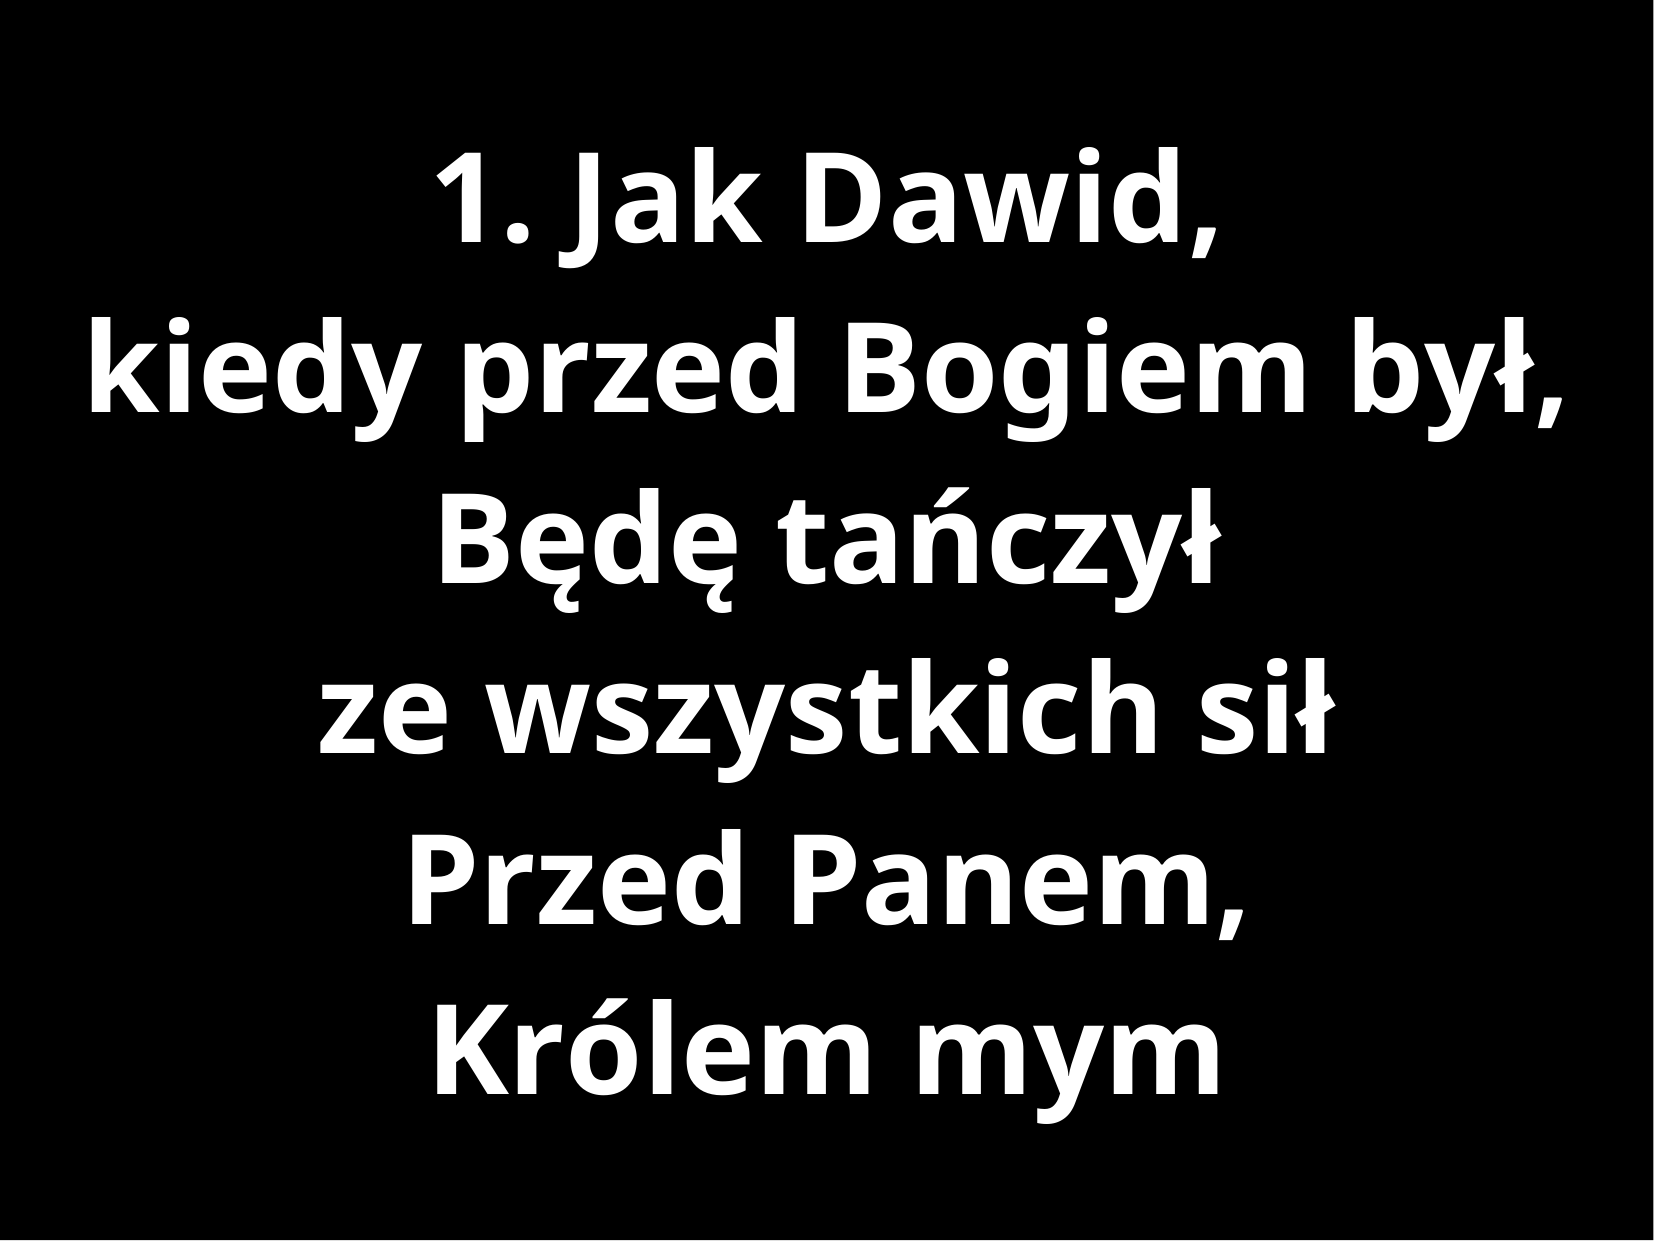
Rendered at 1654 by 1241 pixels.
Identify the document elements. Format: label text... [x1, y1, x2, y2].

title 1. Jak Dawid, kiedy przed Bogiem był, Będę tańczył ze wszystkich sił Przed Panem, Królem mym [0, 0, 1654, 1241]
